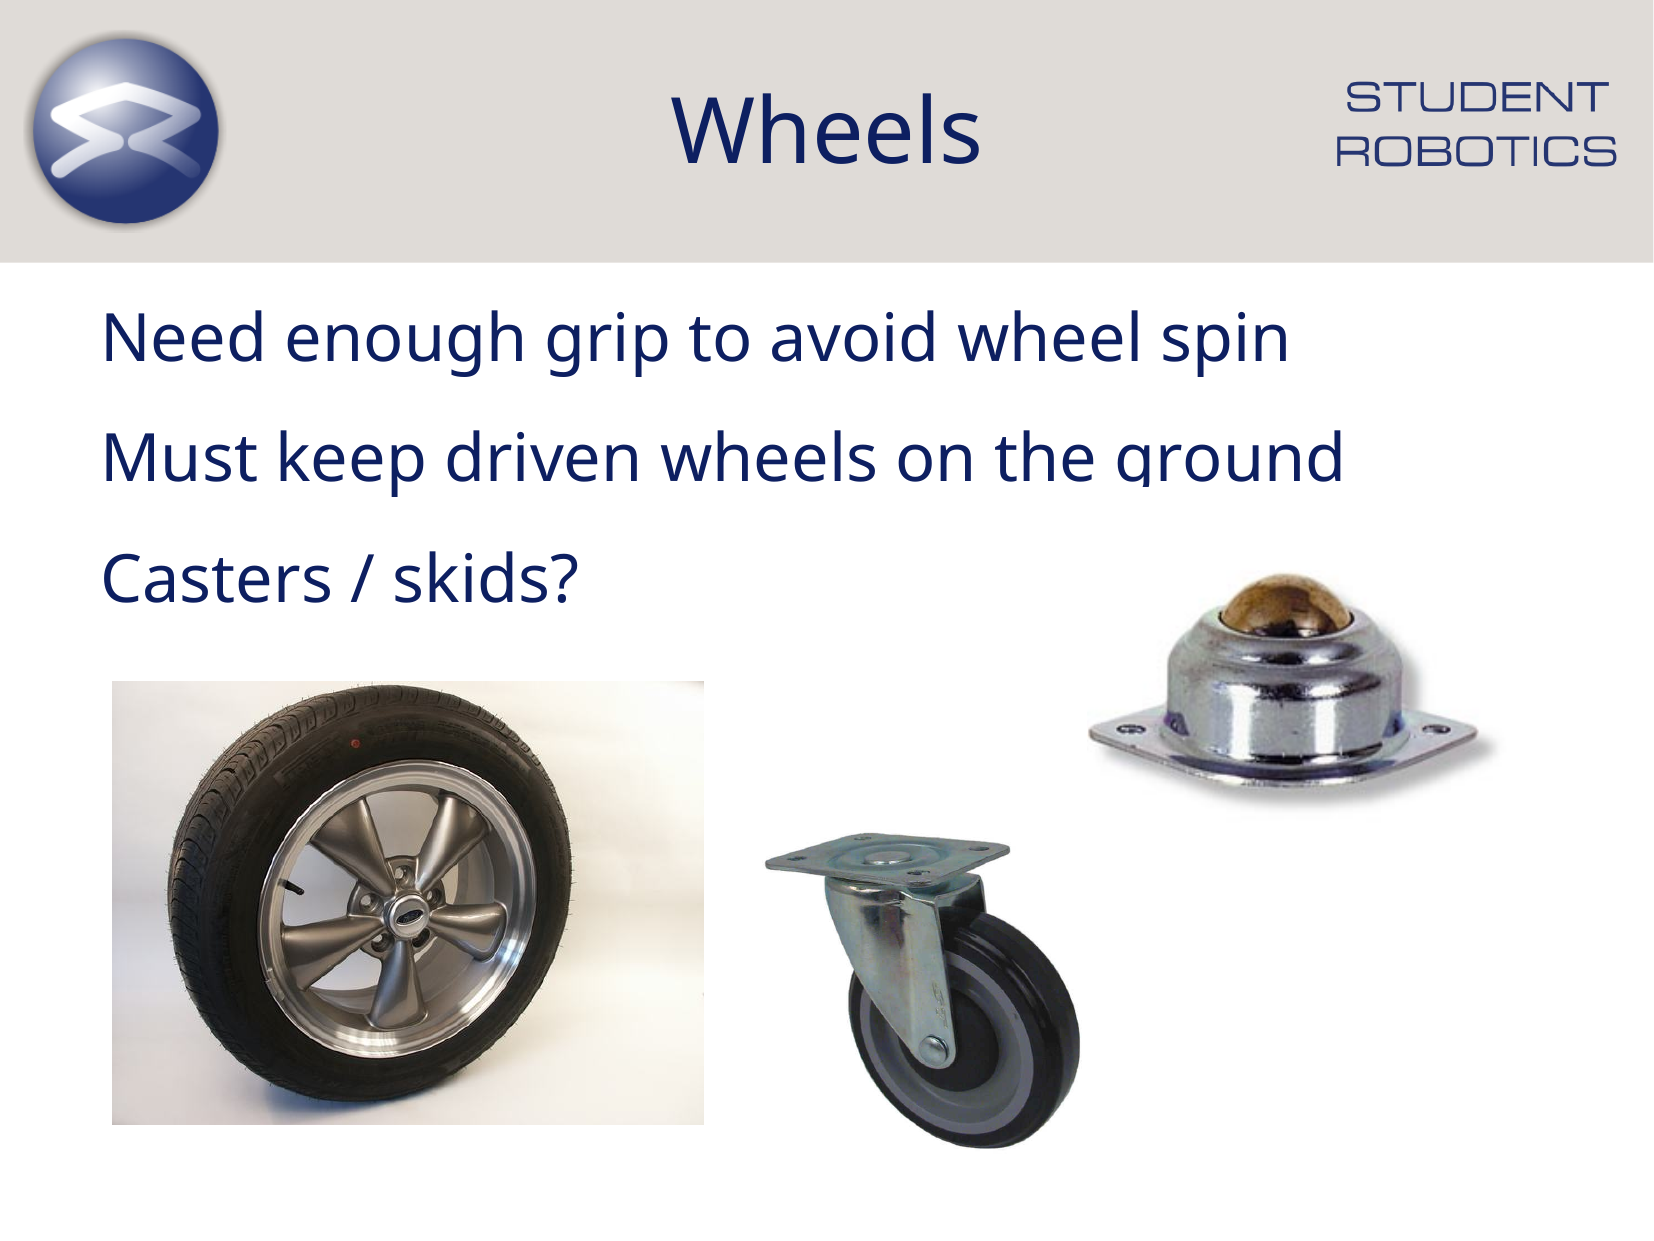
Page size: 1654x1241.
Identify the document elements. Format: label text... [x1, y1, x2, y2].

picture [753, 487, 1507, 1159]
picture [9, 19, 82, 245]
title Wheels [82, 0, 1571, 257]
picture [112, 1094, 704, 1126]
picture [1571, 68, 1633, 174]
list Need enough grip to avoid wheel spin Must keep driven wheels on the ground Casters / skids? [82, 290, 1571, 1094]
